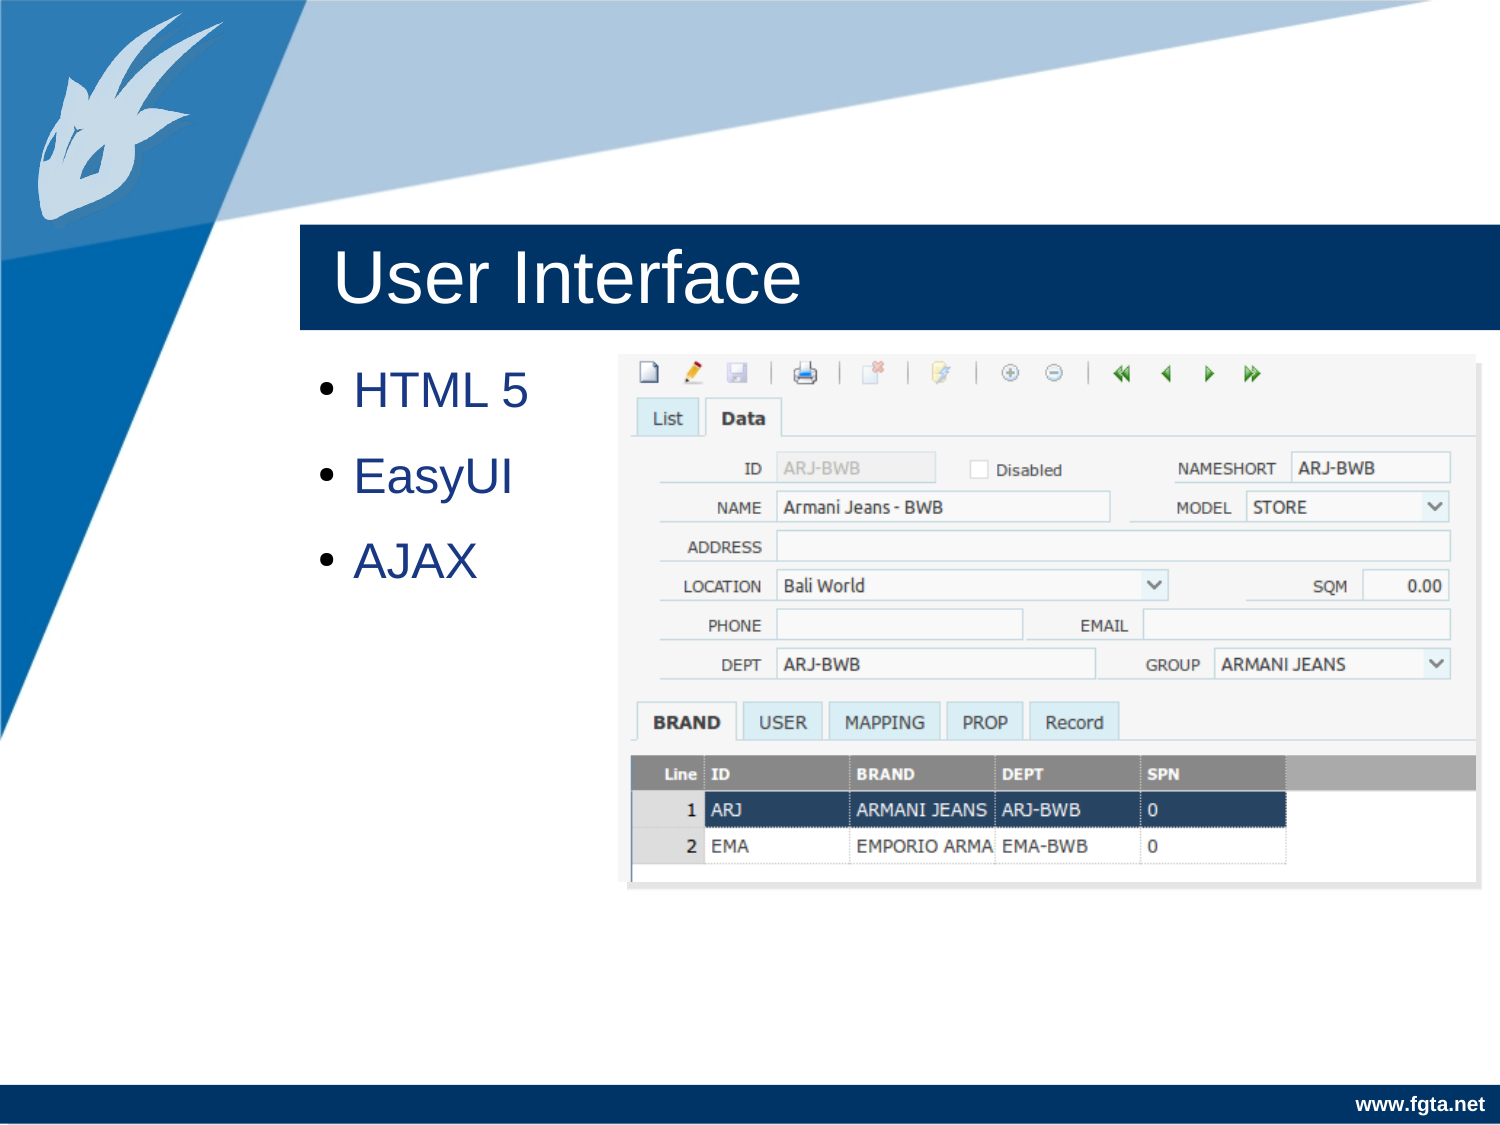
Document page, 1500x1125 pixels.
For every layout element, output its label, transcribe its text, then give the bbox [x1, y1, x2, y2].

list HTML 5 EasyUI AJAX [300, 354, 1476, 1117]
picture [0, 0, 1500, 842]
title User Interface [300, 224, 1500, 331]
picture [618, 331, 1500, 882]
